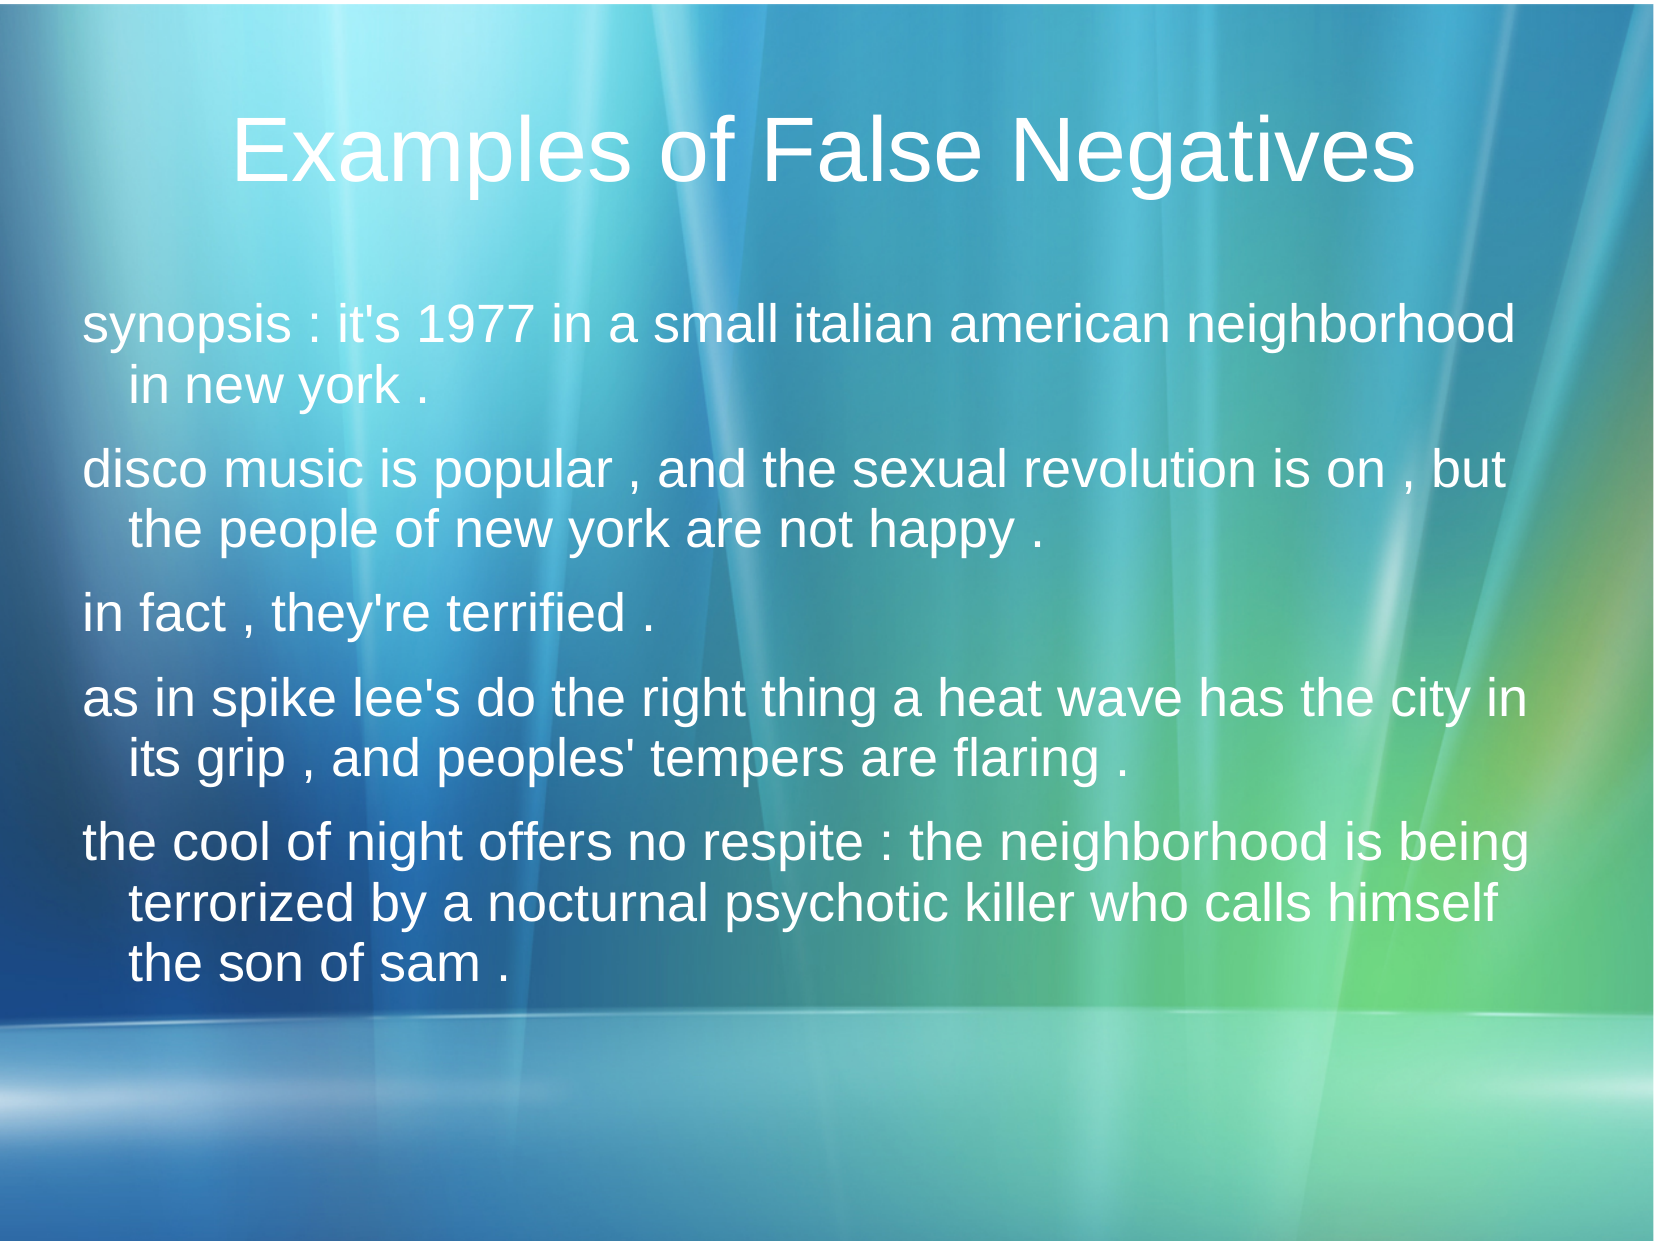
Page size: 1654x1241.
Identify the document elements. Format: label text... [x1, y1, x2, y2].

list synopsis : it's 1977 in a small italian american neighborhood in new york . disco music is popular , and the sexual revolution is on , but the people of new york are not happy . in fact , they're terrified . as in spike lee's do the right thing a heat wave has the city in its grip , and peoples' tempers are flaring . the cool of night offers no respite : the neighborhood is being terrorized by a nocturnal psychotic killer who calls himself the son of sam . [82, 290, 1535, 1006]
picture [0, 4, 1654, 1241]
title Examples of False Negatives [82, 49, 1568, 254]
